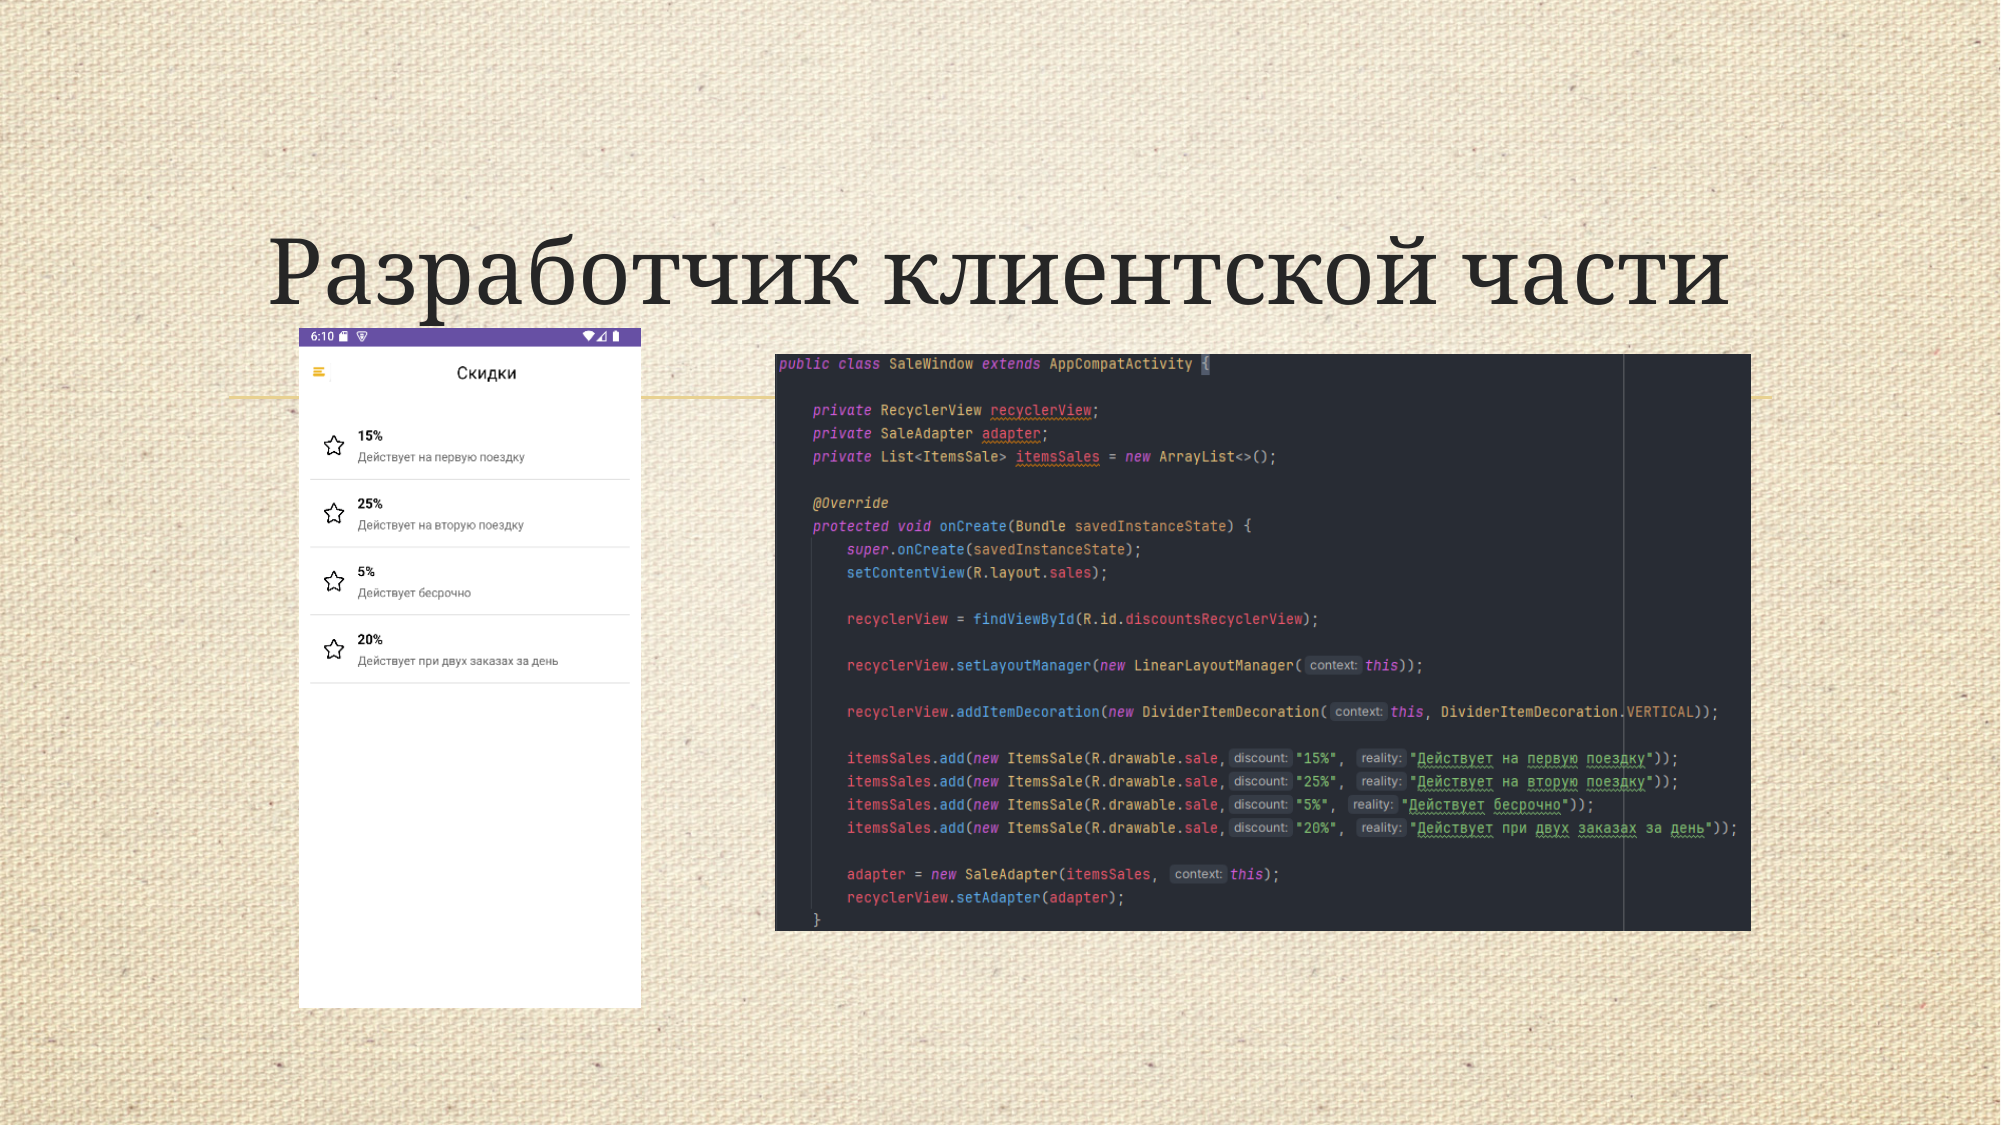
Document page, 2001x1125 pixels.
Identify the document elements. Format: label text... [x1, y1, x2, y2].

picture [775, 354, 1751, 931]
picture [299, 328, 641, 1008]
title Разработчик клиентской части [212, 161, 1788, 376]
